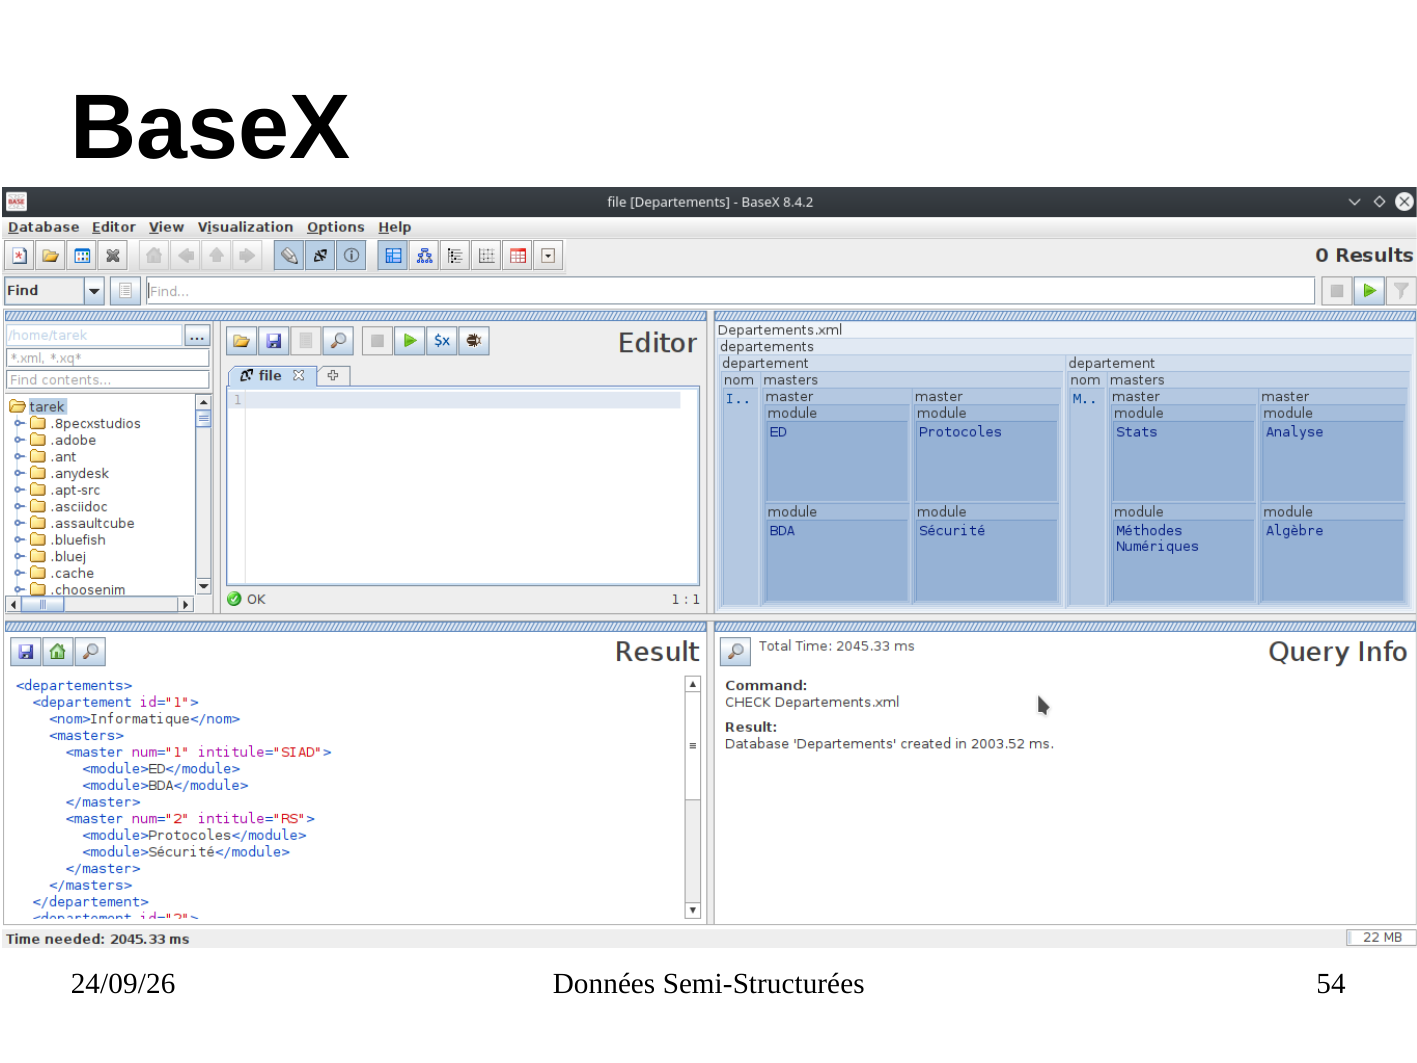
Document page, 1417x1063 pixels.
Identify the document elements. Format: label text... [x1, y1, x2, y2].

picture [2, 187, 1417, 948]
title BaseX [70, 42, 1346, 187]
